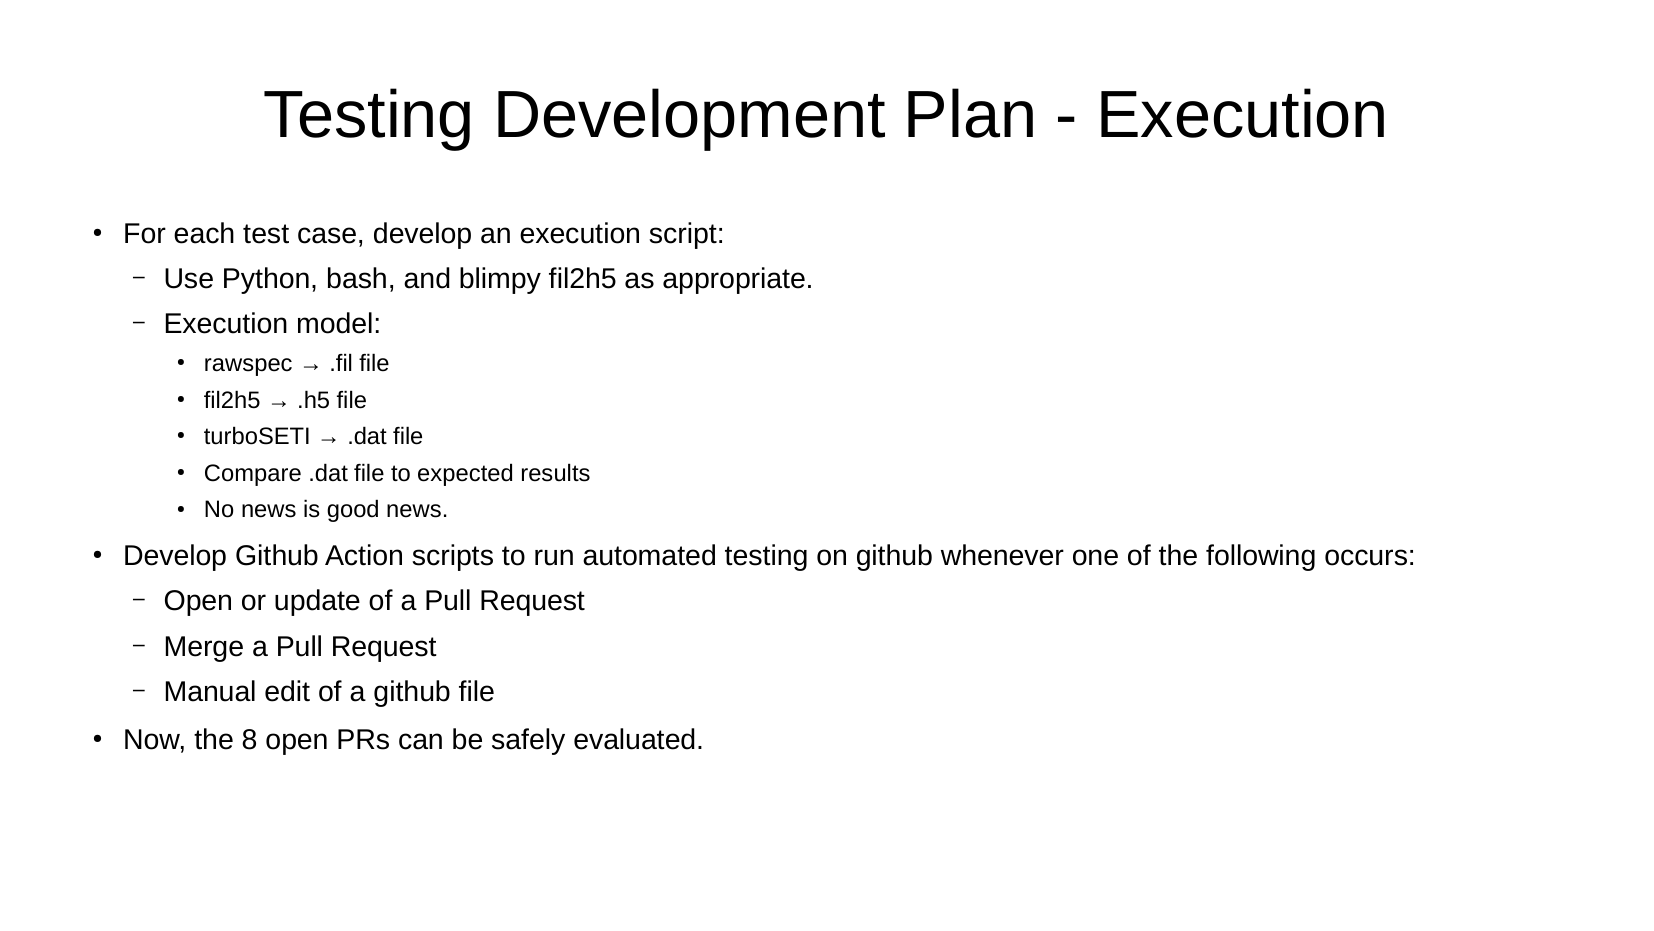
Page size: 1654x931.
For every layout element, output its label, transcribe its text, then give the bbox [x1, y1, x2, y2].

list For each test case, develop an execution script: Use Python, bash, and blimpy fil2h5 as appropriate. Execution model: rawspec → .fil file fil2h5 → .h5 file turboSETI → .dat file Compare .dat file to expected results No news is good news. Develop Github Action scripts to run automated testing on github whenever one of the following occurs: Open or update of a Pull Request Merge a Pull Request Manual edit of a github file Now, the 8 open PRs can be safely evaluated. [82, 217, 1571, 758]
title Testing Development Plan - Execution [82, 37, 1571, 193]
